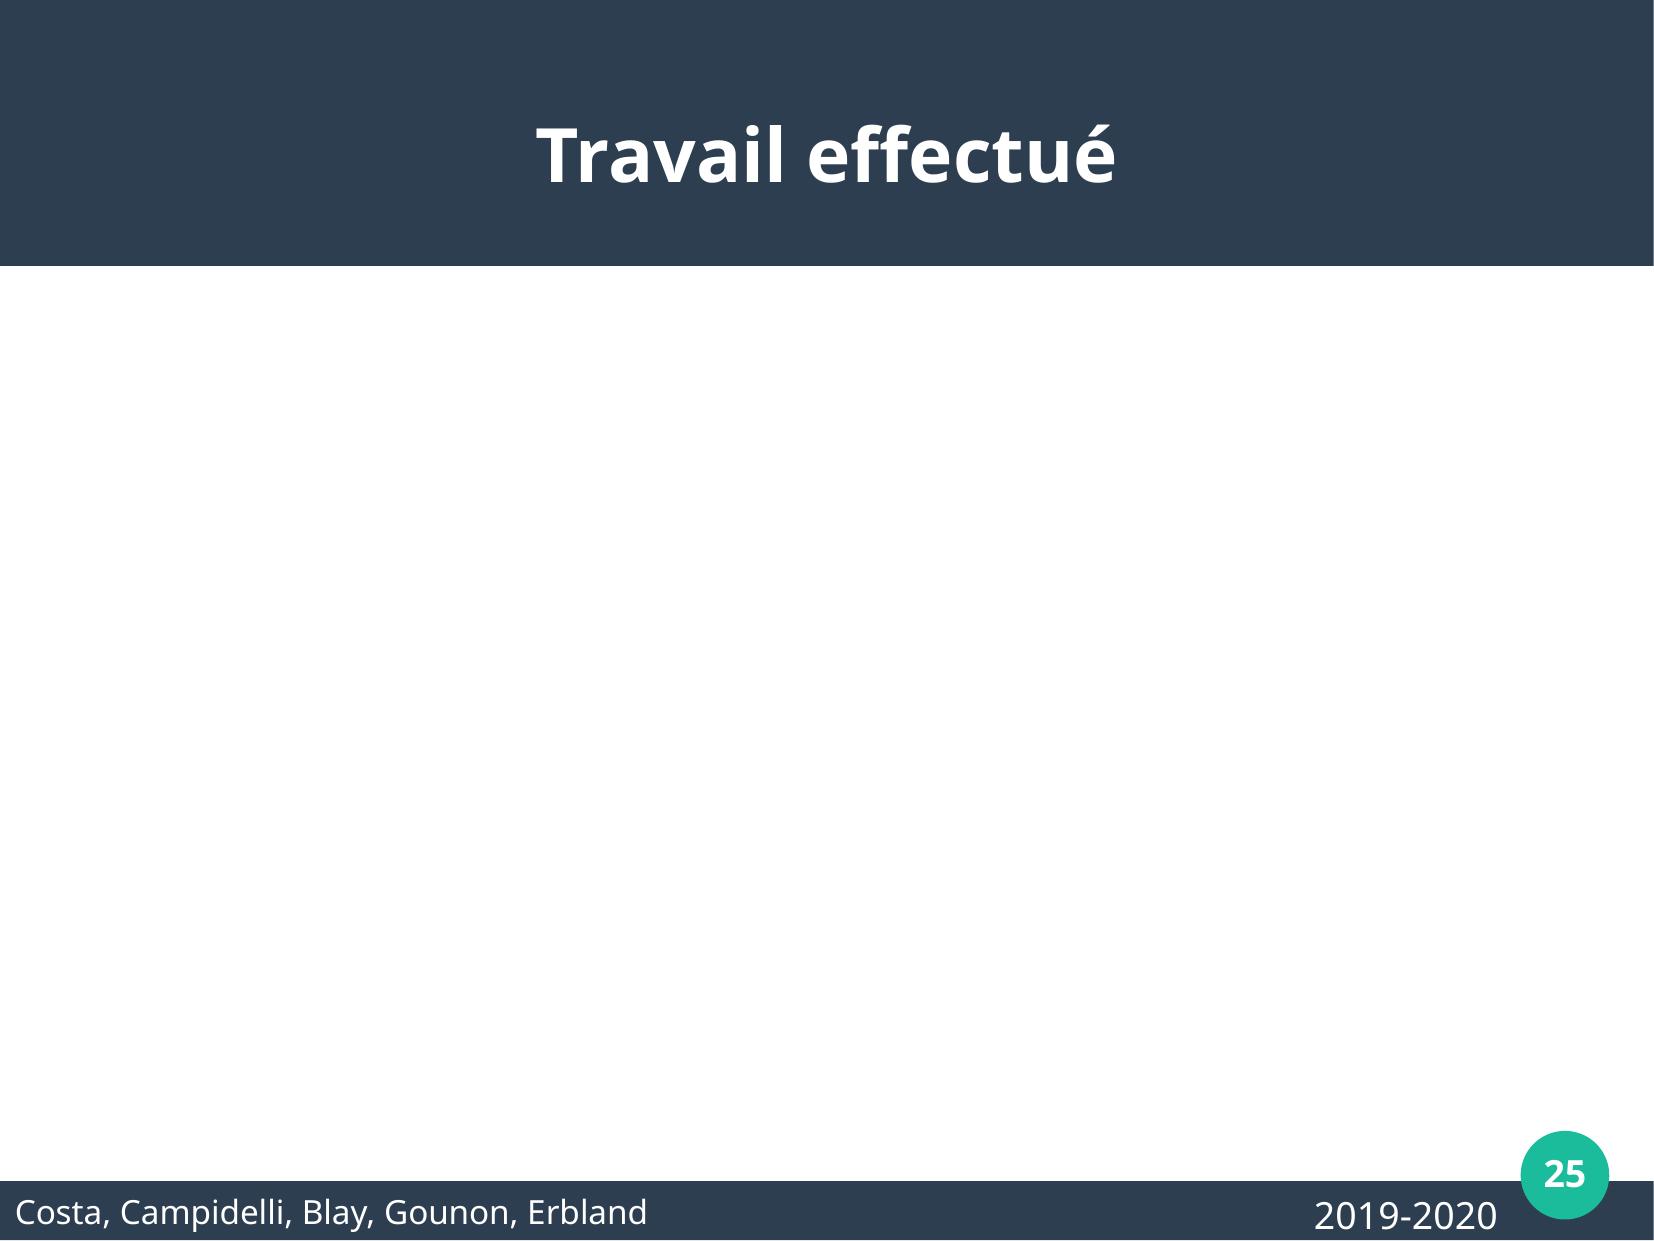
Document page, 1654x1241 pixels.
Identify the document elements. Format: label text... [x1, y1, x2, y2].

title Travail effectué [82, 49, 1571, 257]
text_box 2019-2020 [1299, 1181, 1536, 1241]
text_box Costa, Campidelli, Blay, Gounon, Erbland [1536, 1181, 1654, 1241]
text_box Costa, Campidelli, Blay, Gounon, Erbland [0, 1181, 1299, 1241]
text_box <numéro> [1505, 1116, 1625, 1181]
